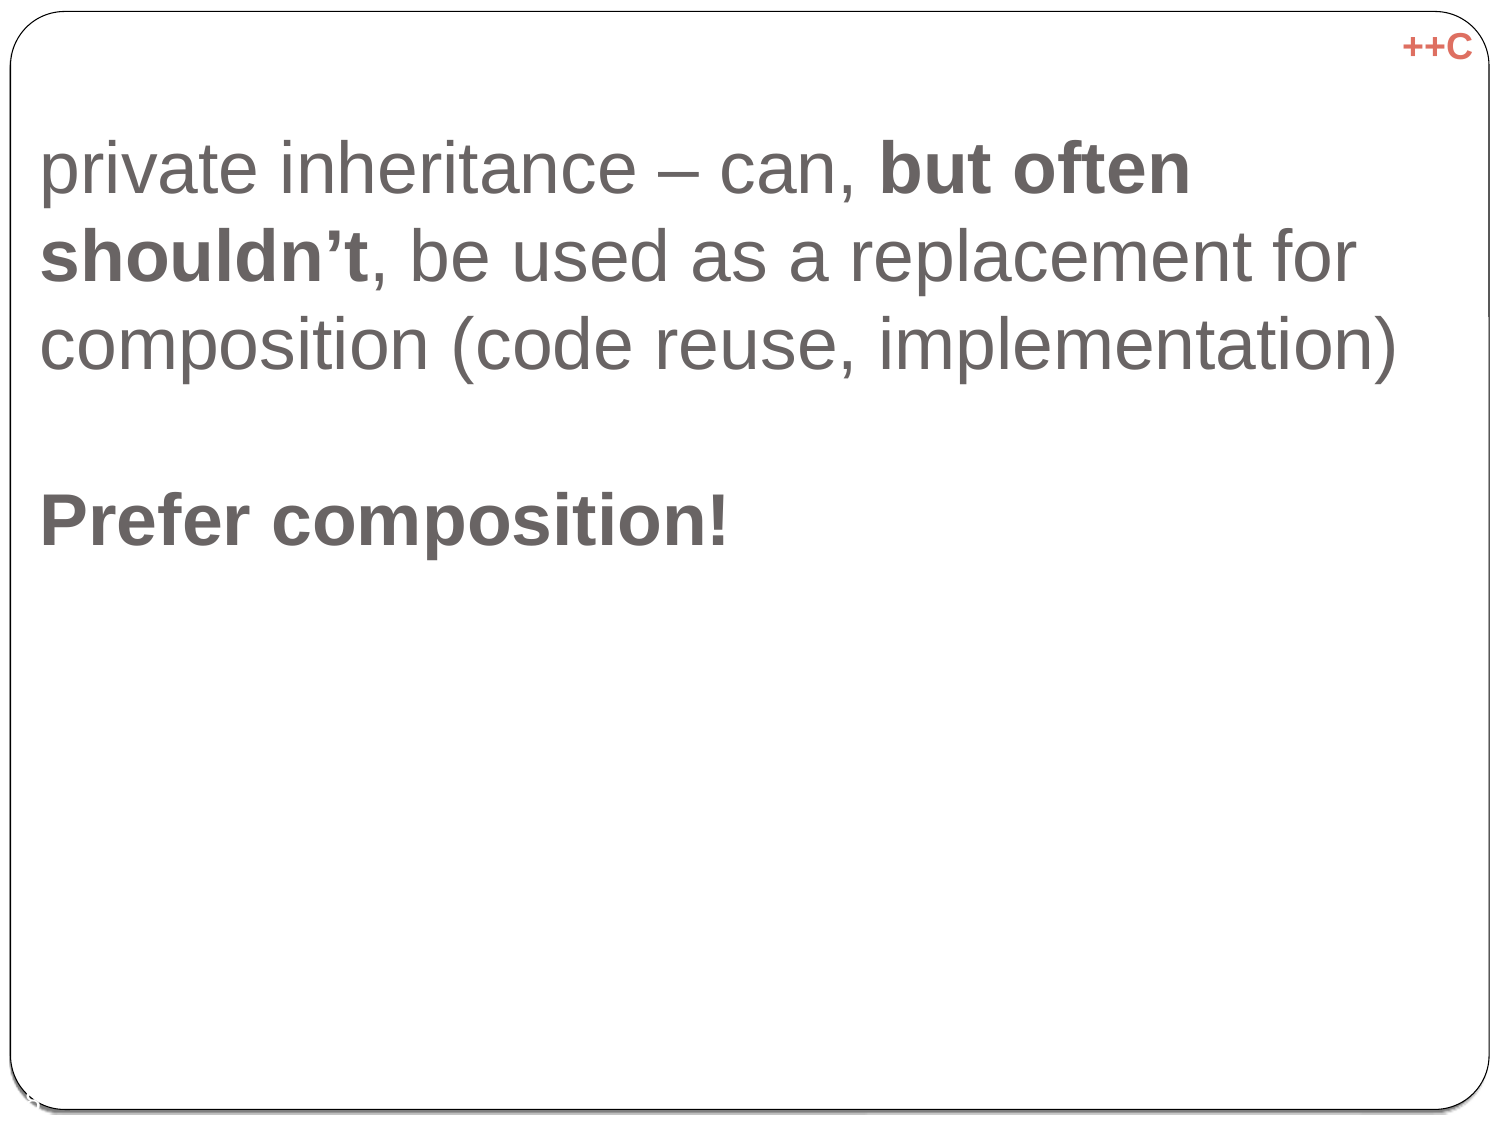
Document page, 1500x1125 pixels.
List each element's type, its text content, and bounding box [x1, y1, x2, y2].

title private inheritance – can, but often shouldn’t, be used as a replacement for composition (code reuse, implementation) Prefer composition! [24, 45, 1425, 575]
slide_number <number> [0, 1074, 50, 1125]
